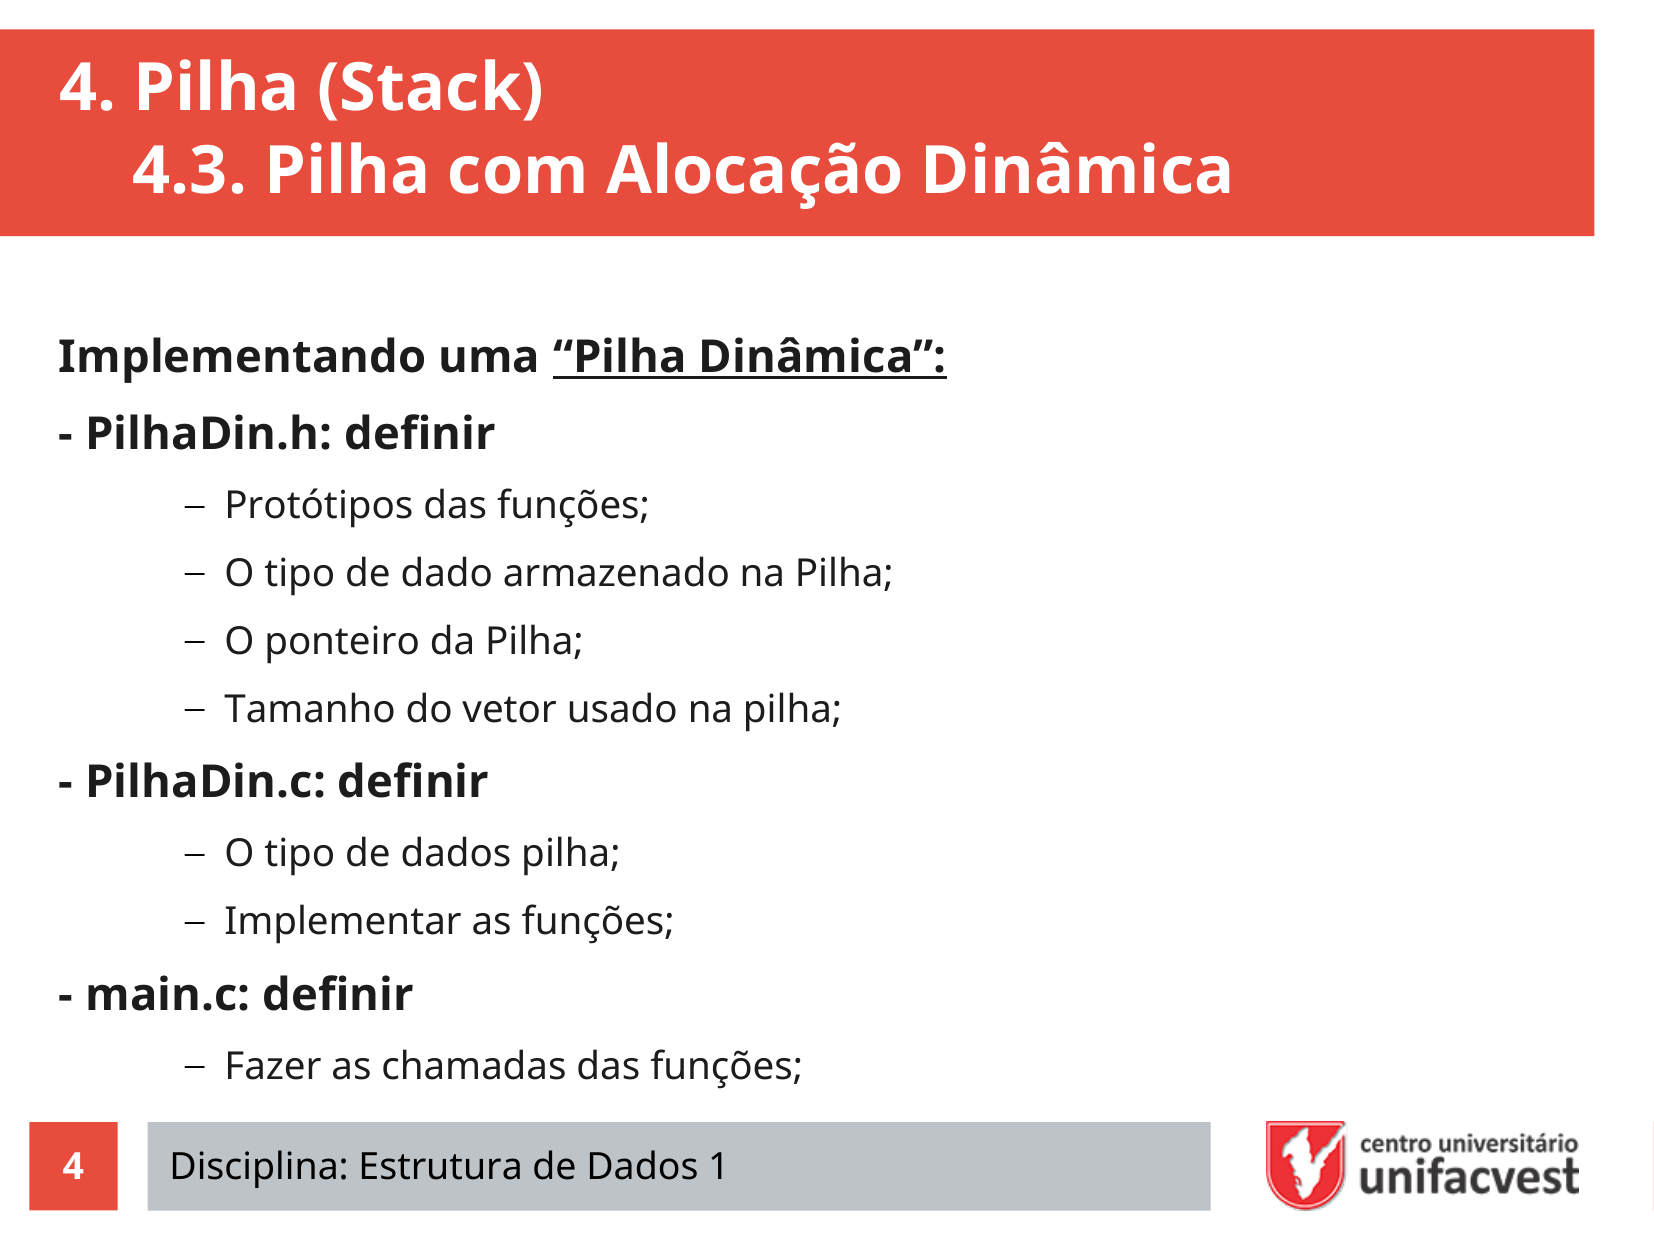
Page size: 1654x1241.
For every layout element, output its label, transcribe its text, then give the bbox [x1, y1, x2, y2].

title 4. Pilha (Stack) 4.3. Pilha com Alocação Dinâmica [59, 59, 1595, 207]
text_box Disciplina: Estrutura de Dados 1 [154, 1132, 1205, 1196]
list Implementando uma “Pilha Dinâmica”: - PilhaDin.h: definir Protótipos das funções; O tipo de dado armazenado na Pilha; O ponteiro da Pilha; Tamanho do vetor usado na pilha; - PilhaDin.c: definir O tipo de dados pilha; Implementar as funções; - main.c: definir Fazer as chamadas das funções; [59, 324, 1566, 1093]
picture [1266, 1121, 1579, 1211]
text_box [1238, 1120, 1654, 1212]
